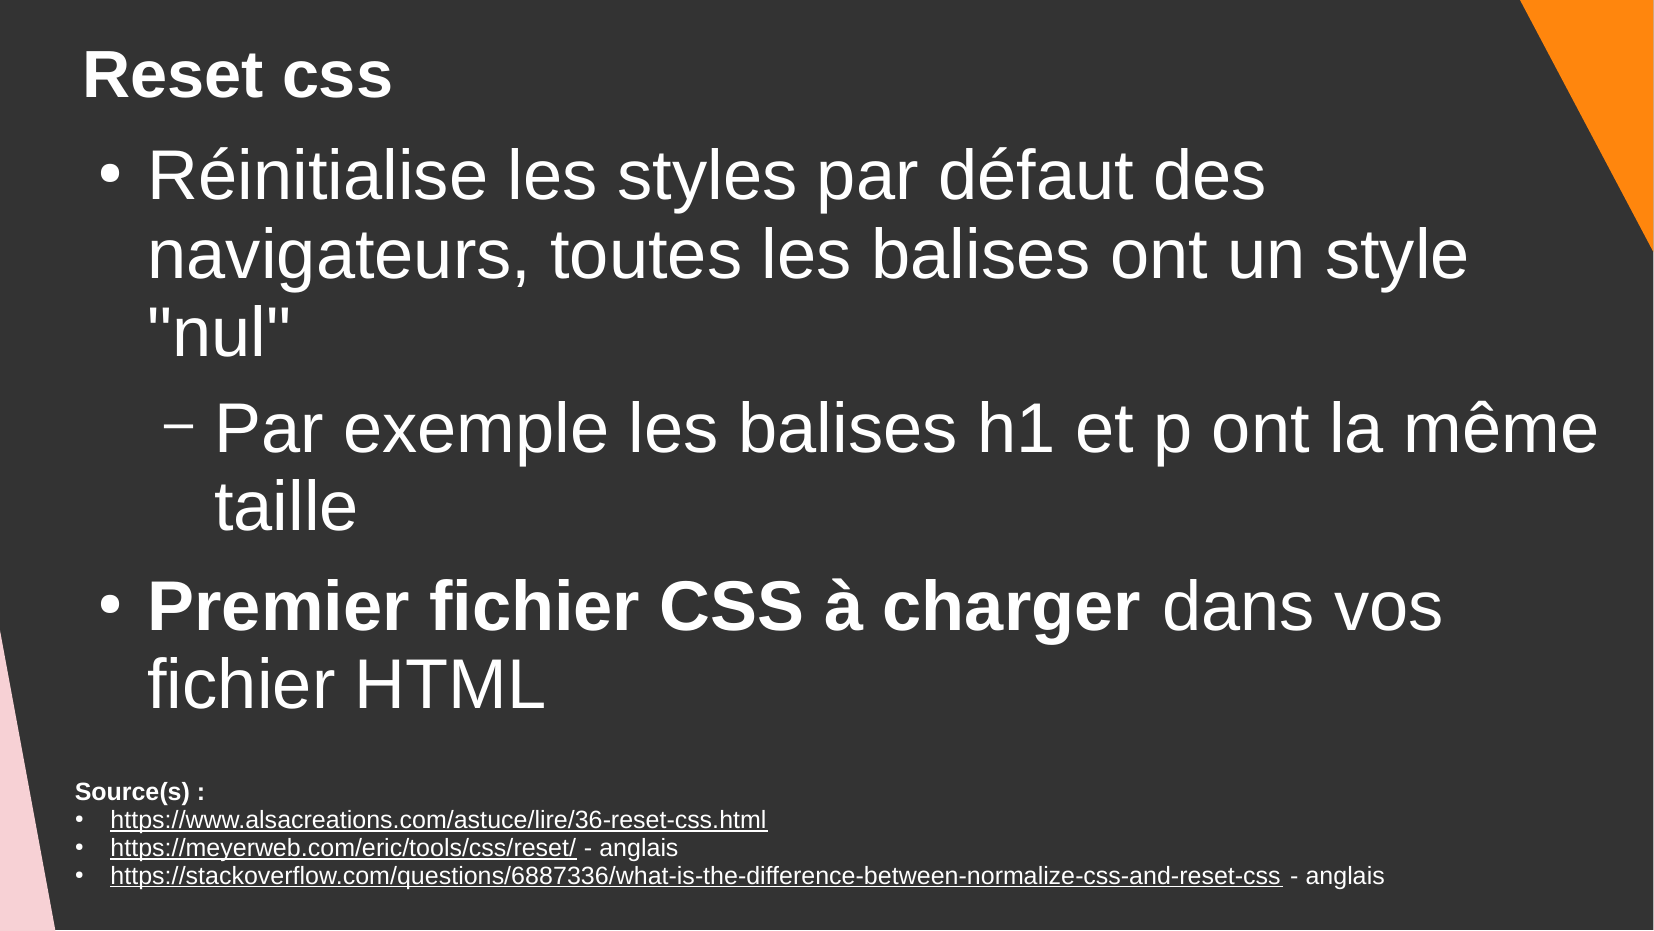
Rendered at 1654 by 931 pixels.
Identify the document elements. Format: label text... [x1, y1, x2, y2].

text_box Source(s) : https://www.alsacreations.com/astuce/lire/36-reset-css.html https://meyerweb.com/eric/tools/css/reset/ - anglais https://stackoverflow.com/questions/6887336/what-is-the-difference-between-normalize-css-and-reset-css - anglais [60, 770, 1546, 926]
list Réinitialise les styles par défaut des navigateurs, toutes les balises ont un style "nul" Par exemple les balises h1 et p ont la même taille Premier fichier CSS à charger dans vos fichier HTML [80, 135, 1605, 727]
text_box [1520, 0, 1654, 254]
title Reset css [82, 37, 1571, 114]
text_box [0, 630, 56, 931]
